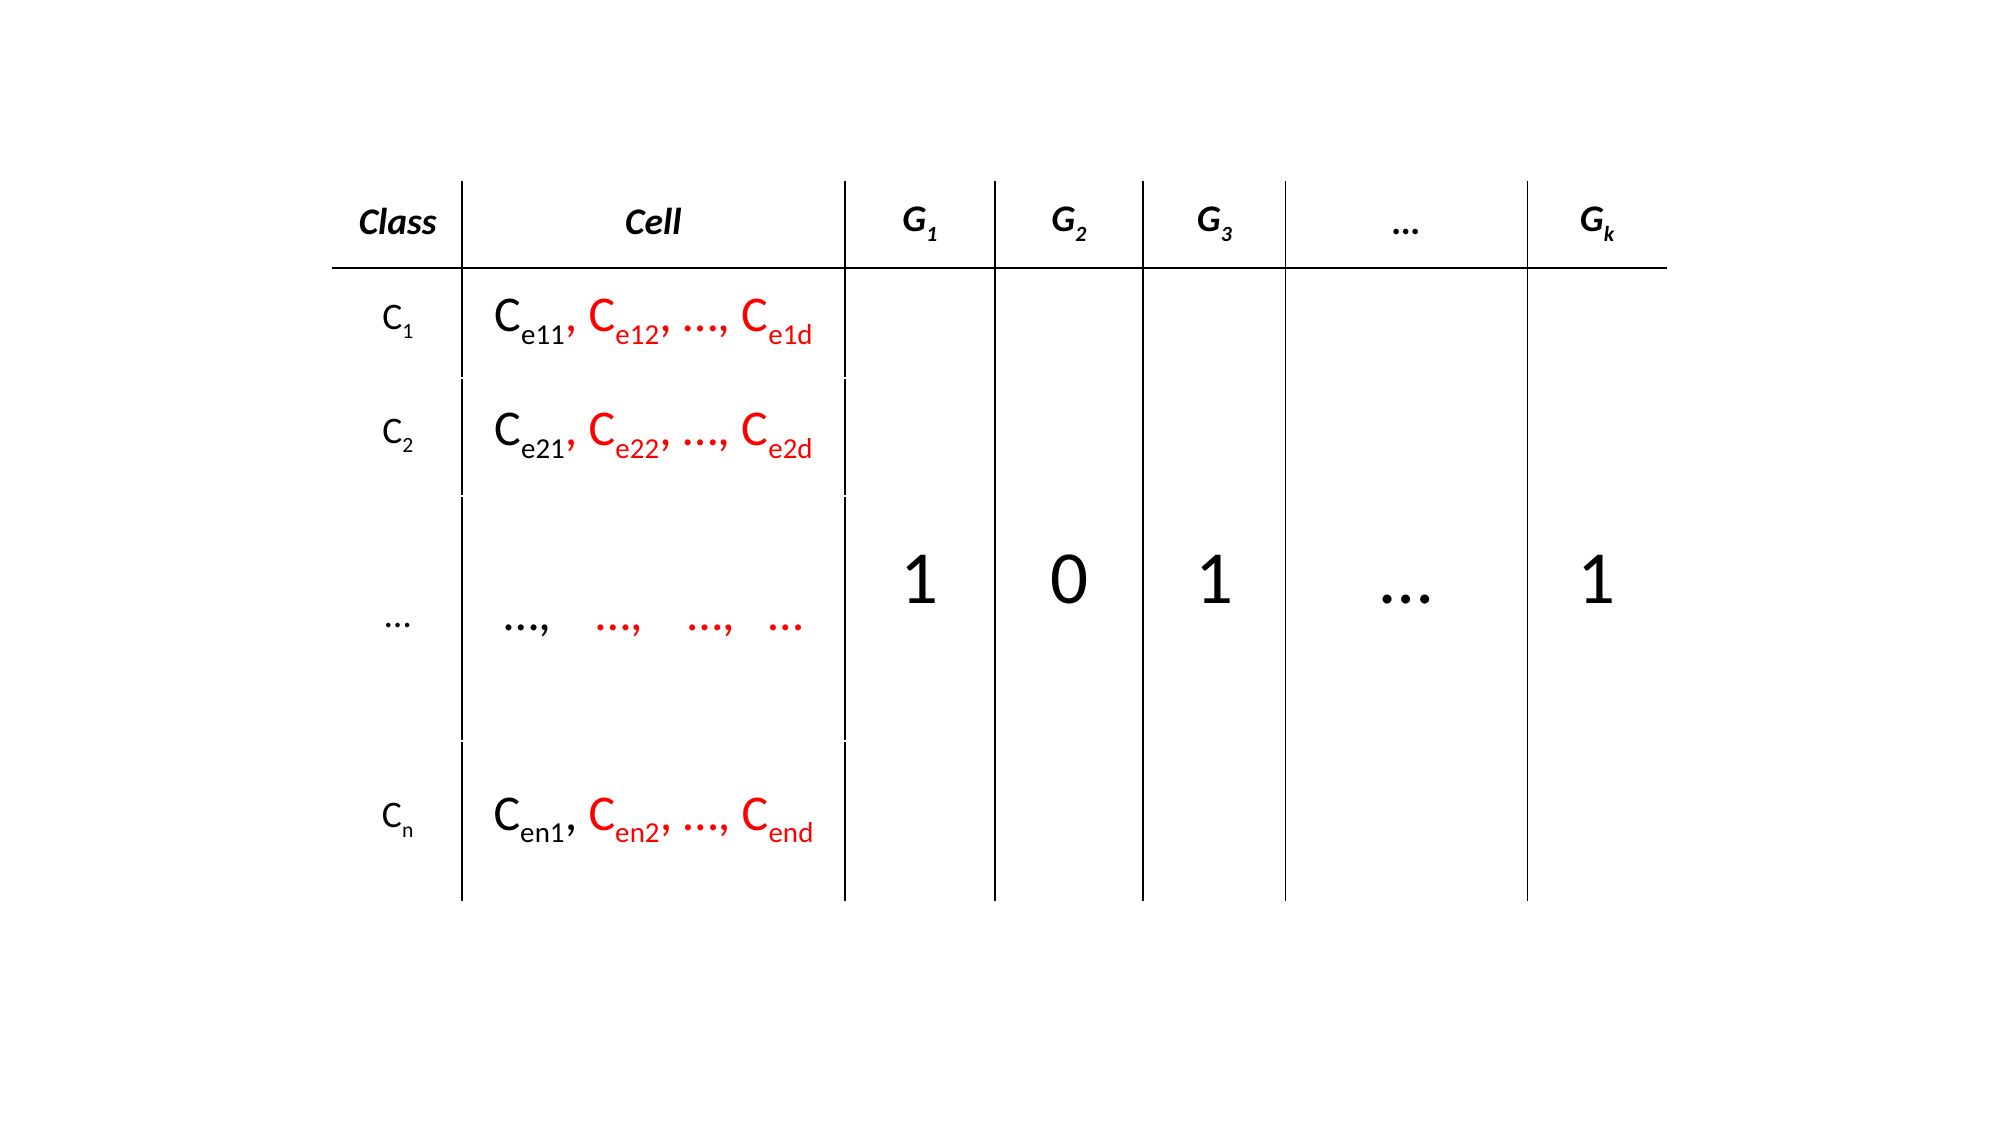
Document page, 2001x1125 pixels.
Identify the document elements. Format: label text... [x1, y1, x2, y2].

table_cell Ce21, Ce22, …, Ce2d [463, 379, 844, 495]
table_cell 1 [1144, 269, 1285, 901]
table_cell … [334, 497, 461, 740]
table_header … [1286, 183, 1527, 267]
table_cell 1 [846, 269, 994, 901]
table_cell 1 [1528, 269, 1666, 901]
table_cell Ce11, Ce12, …, Ce1d [463, 269, 844, 377]
table_cell …, …, …, … [463, 497, 844, 740]
table_cell 0 [996, 269, 1142, 901]
table_header G2 [996, 183, 1142, 267]
table_header Class [334, 183, 461, 267]
table_cell … [1286, 269, 1527, 901]
table_header Cell [463, 183, 844, 267]
table_header Gk [1528, 183, 1666, 267]
table_header G3 [1144, 183, 1285, 267]
table_cell Cn [334, 742, 461, 901]
table_cell Cen1, Cen2, …, Cend [463, 742, 844, 901]
table_cell C1 [334, 269, 461, 377]
table_cell C2 [334, 379, 461, 495]
table_header G1 [846, 183, 994, 267]
